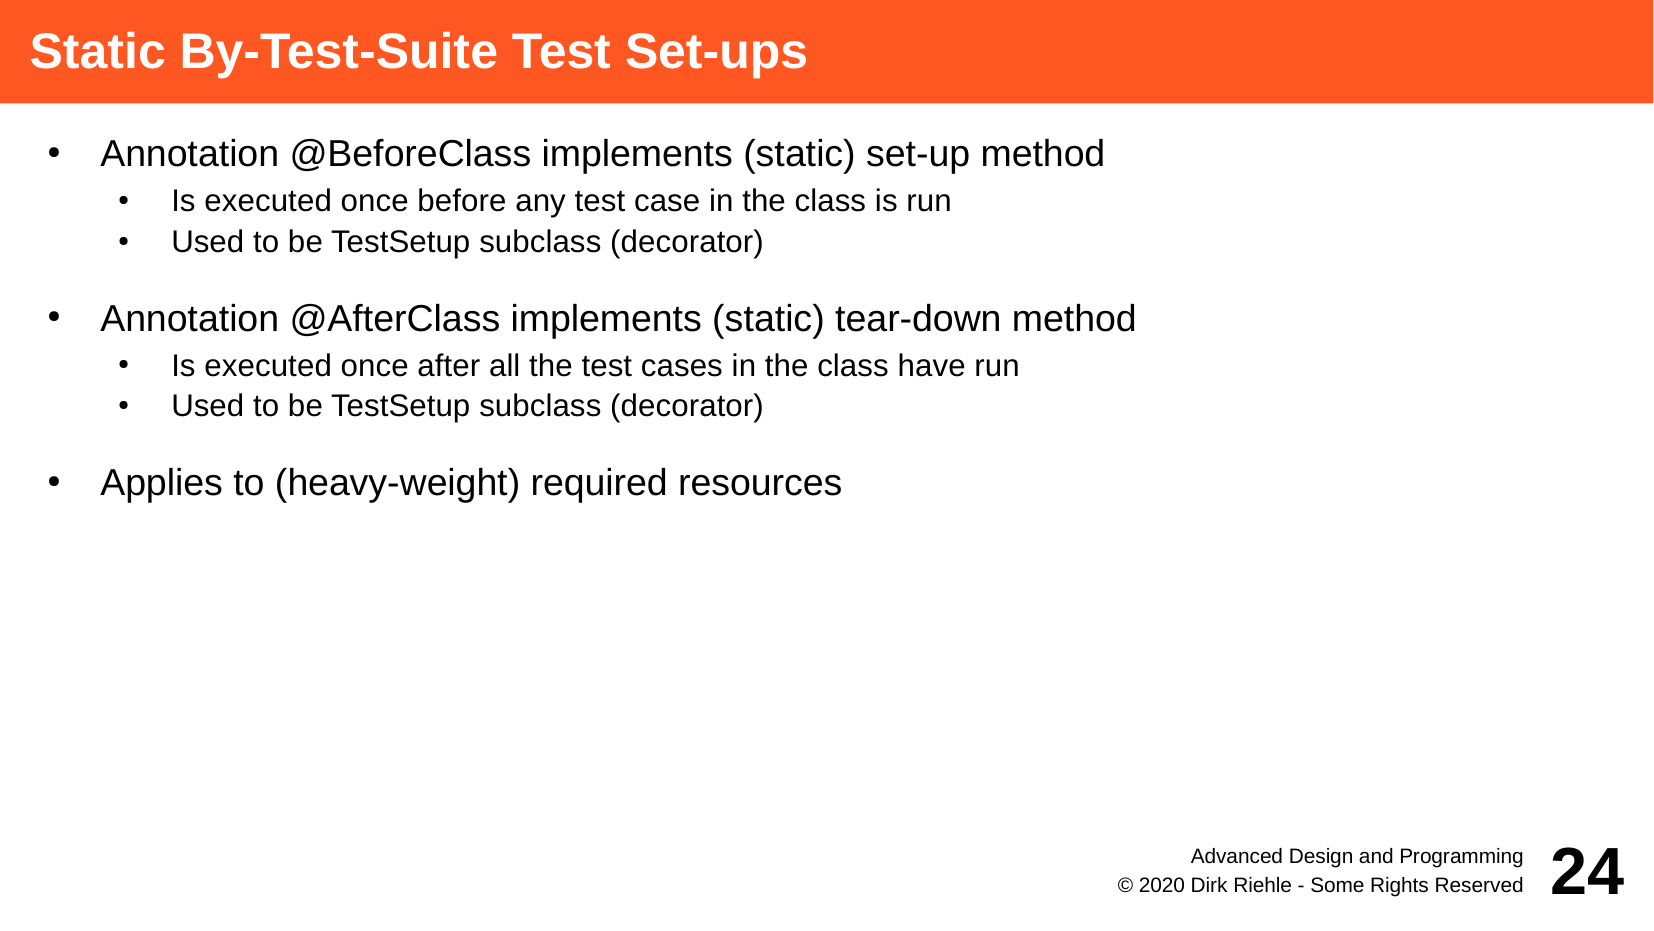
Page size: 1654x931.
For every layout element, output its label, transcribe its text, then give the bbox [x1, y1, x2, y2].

list Annotation @BeforeClass implements (static) set-up method Is executed once before any test case in the class is run Used to be TestSetup subclass (decorator) Annotation @AfterClass implements (static) tear-down method Is executed once after all the test cases in the class have run Used to be TestSetup subclass (decorator) Applies to (heavy-weight) required resources [29, 132, 1625, 813]
title Static By-Test-Suite Test Set-ups [0, 0, 1654, 104]
